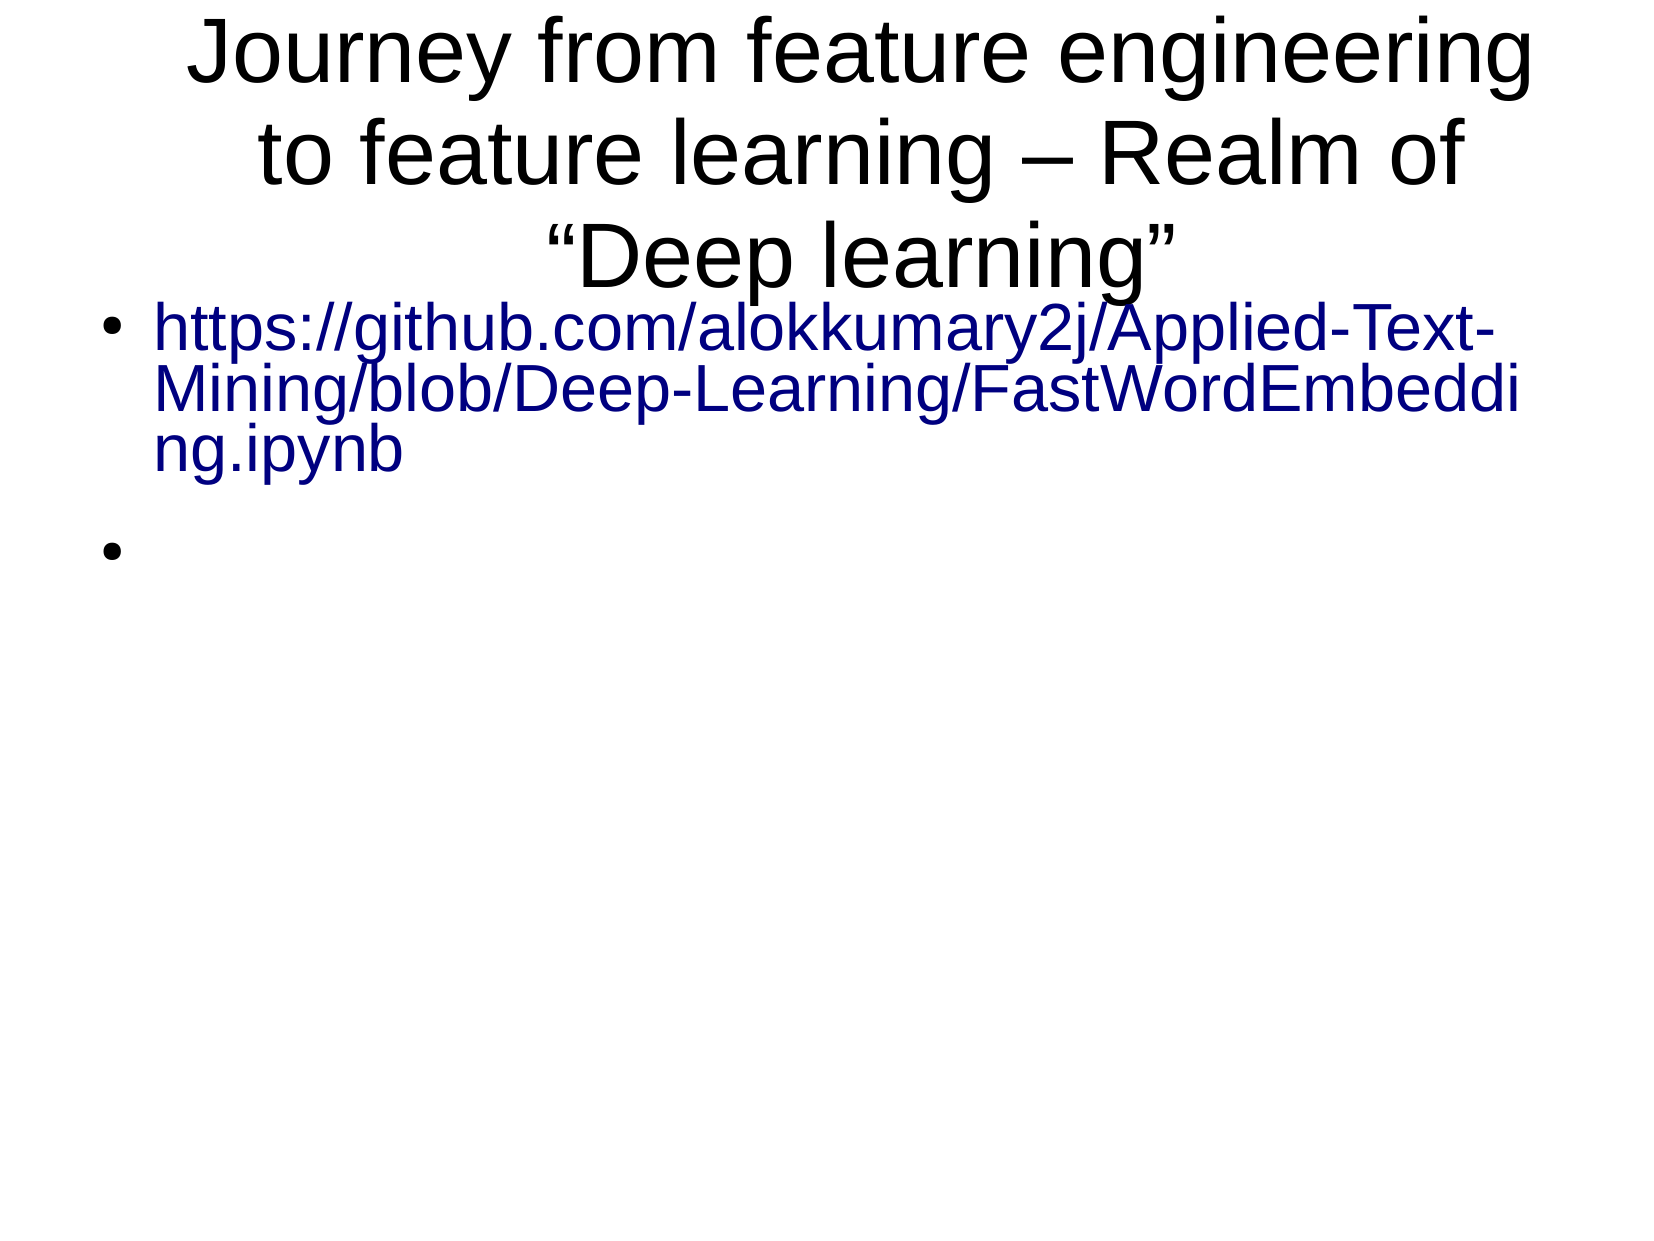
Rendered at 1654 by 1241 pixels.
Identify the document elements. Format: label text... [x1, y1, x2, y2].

list https://github.com/alokkumary2j/Applied-Text-Mining/blob/Deep-Learning/FastWordEmbedding.ipynb [82, 290, 1538, 1010]
title Journey from feature engineering to feature learning – Realm of “Deep learning” [82, 0, 1571, 307]
